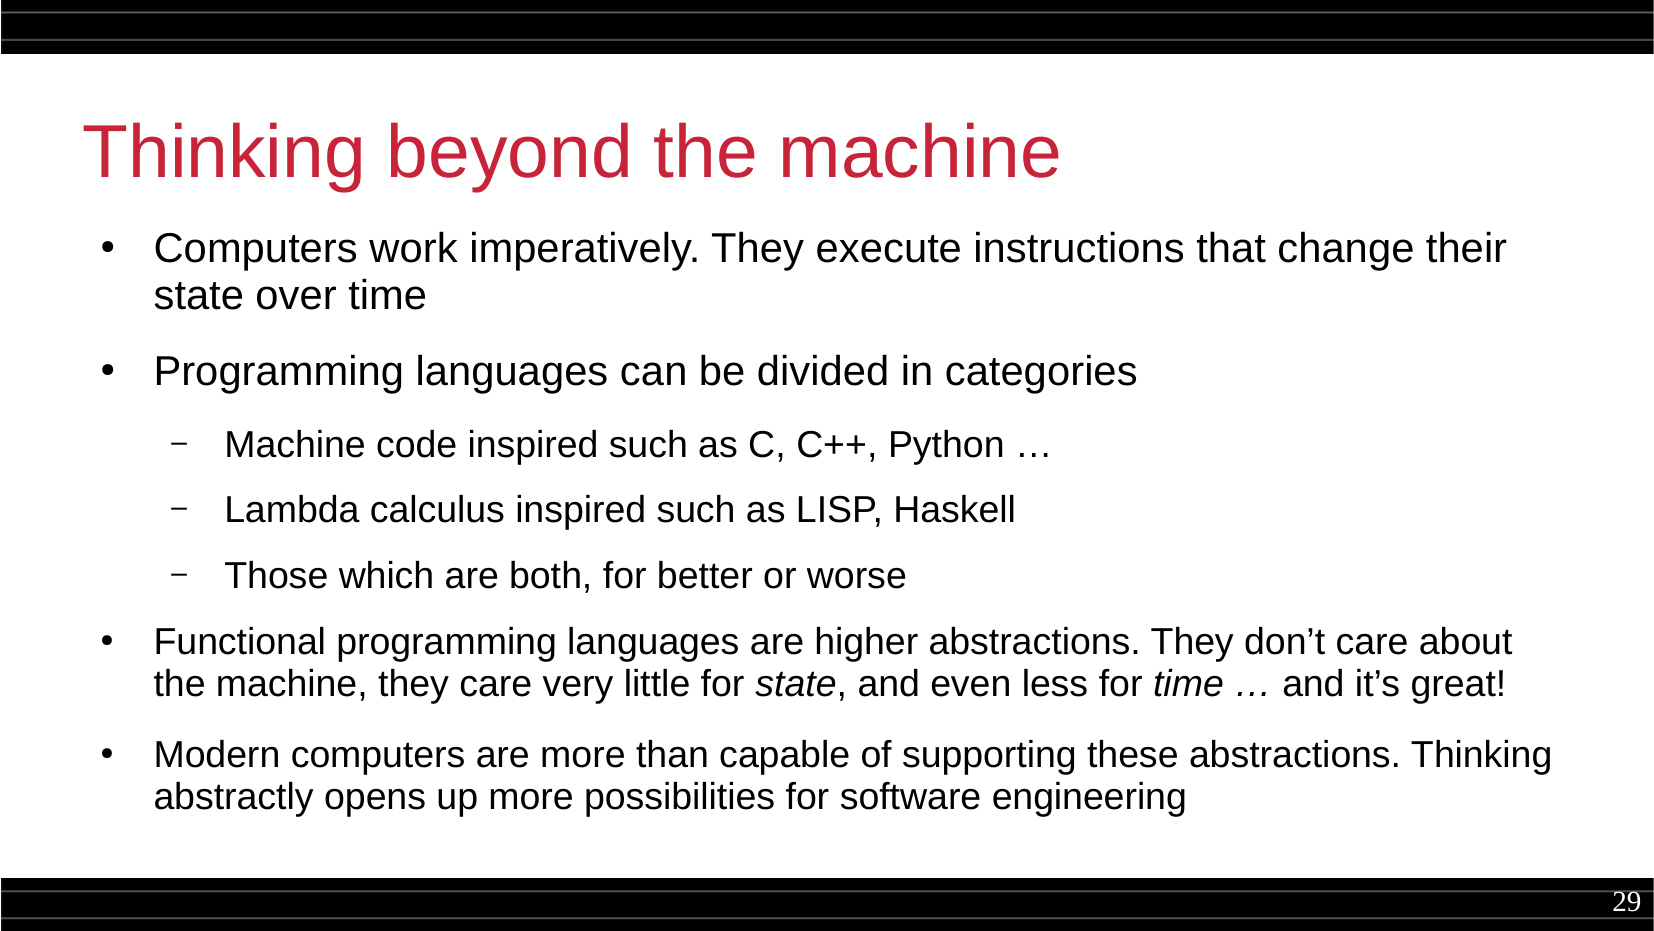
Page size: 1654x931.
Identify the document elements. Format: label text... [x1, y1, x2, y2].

list Computers work imperatively. They execute instructions that change their state over time Programming languages can be divided in categories Machine code inspired such as C, C++, Python … Lambda calculus inspired such as LISP, Haskell Those which are both, for better or worse Functional programming languages are higher abstractions. They don’t care about the machine, they care very little for state, and even less for time … and it’s great! Modern computers are more than capable of supporting these abstractions. Thinking abstractly opens up more possibilities for software engineering [82, 225, 1571, 856]
title Thinking beyond the machine [82, 92, 1571, 211]
picture [1, 878, 1654, 931]
picture [1, 0, 1654, 54]
